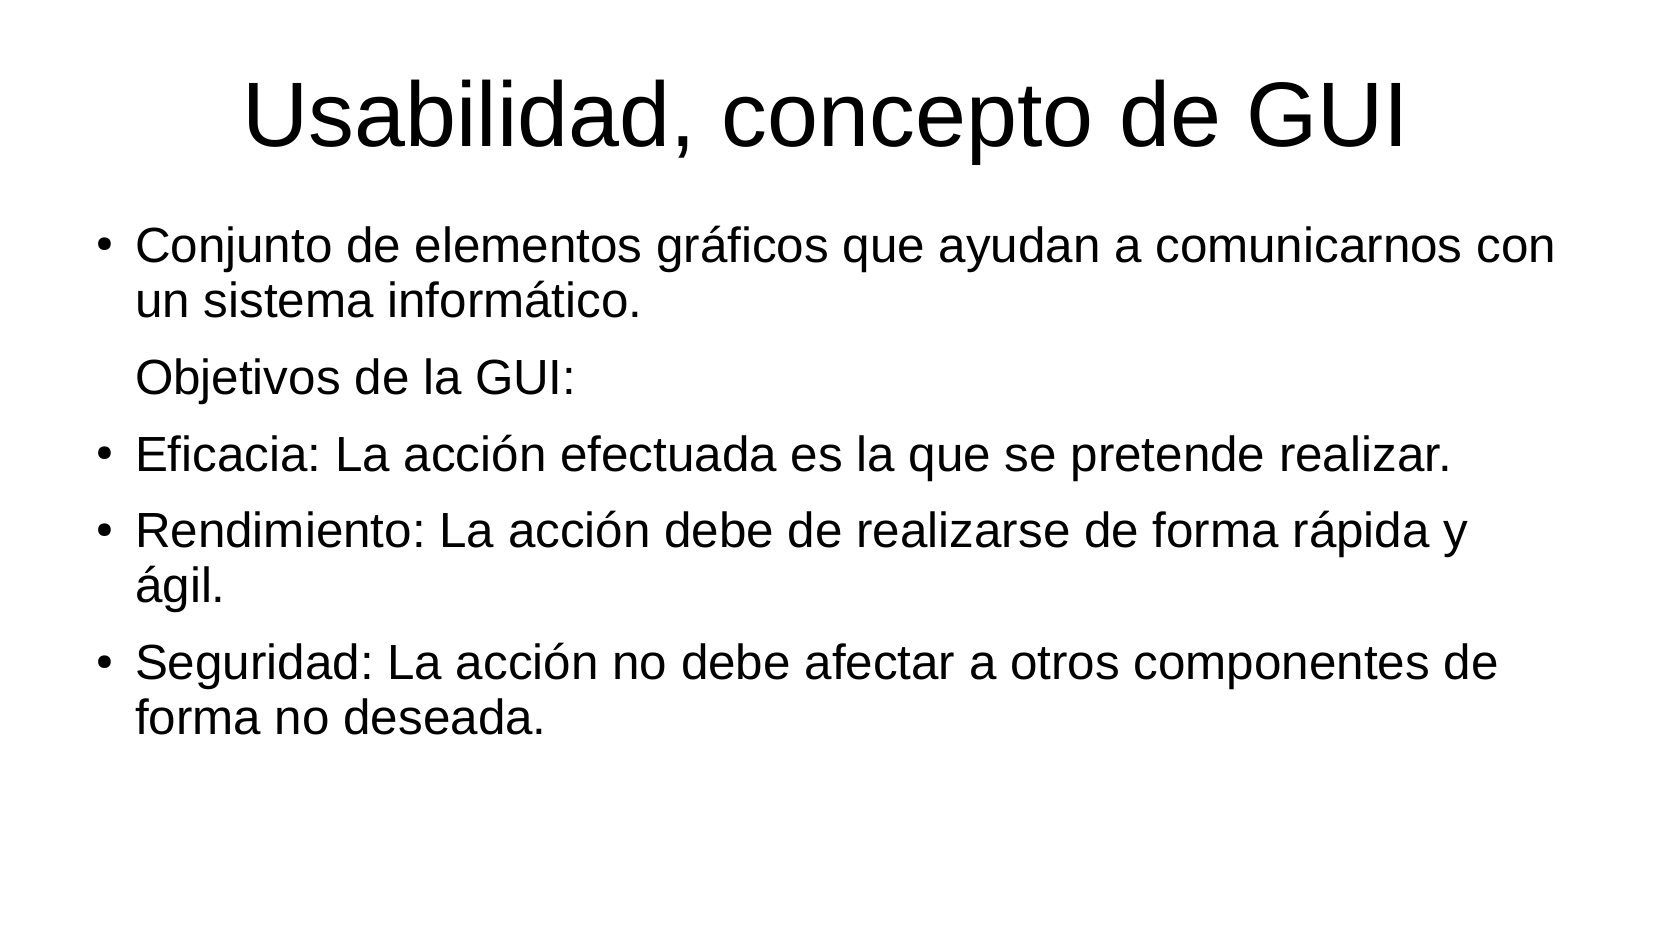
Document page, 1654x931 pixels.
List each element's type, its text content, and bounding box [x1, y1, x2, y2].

title Usabilidad, concepto de GUI [82, 37, 1571, 193]
list Conjunto de elementos gráficos que ayudan a comunicarnos con un sistema informático. Objetivos de la GUI: Eficacia: La acción efectuada es la que se pretende realizar. Rendimiento: La acción debe de realizarse de forma rápida y ágil. Seguridad: La acción no debe afectar a otros componentes de forma no deseada. [82, 217, 1571, 758]
